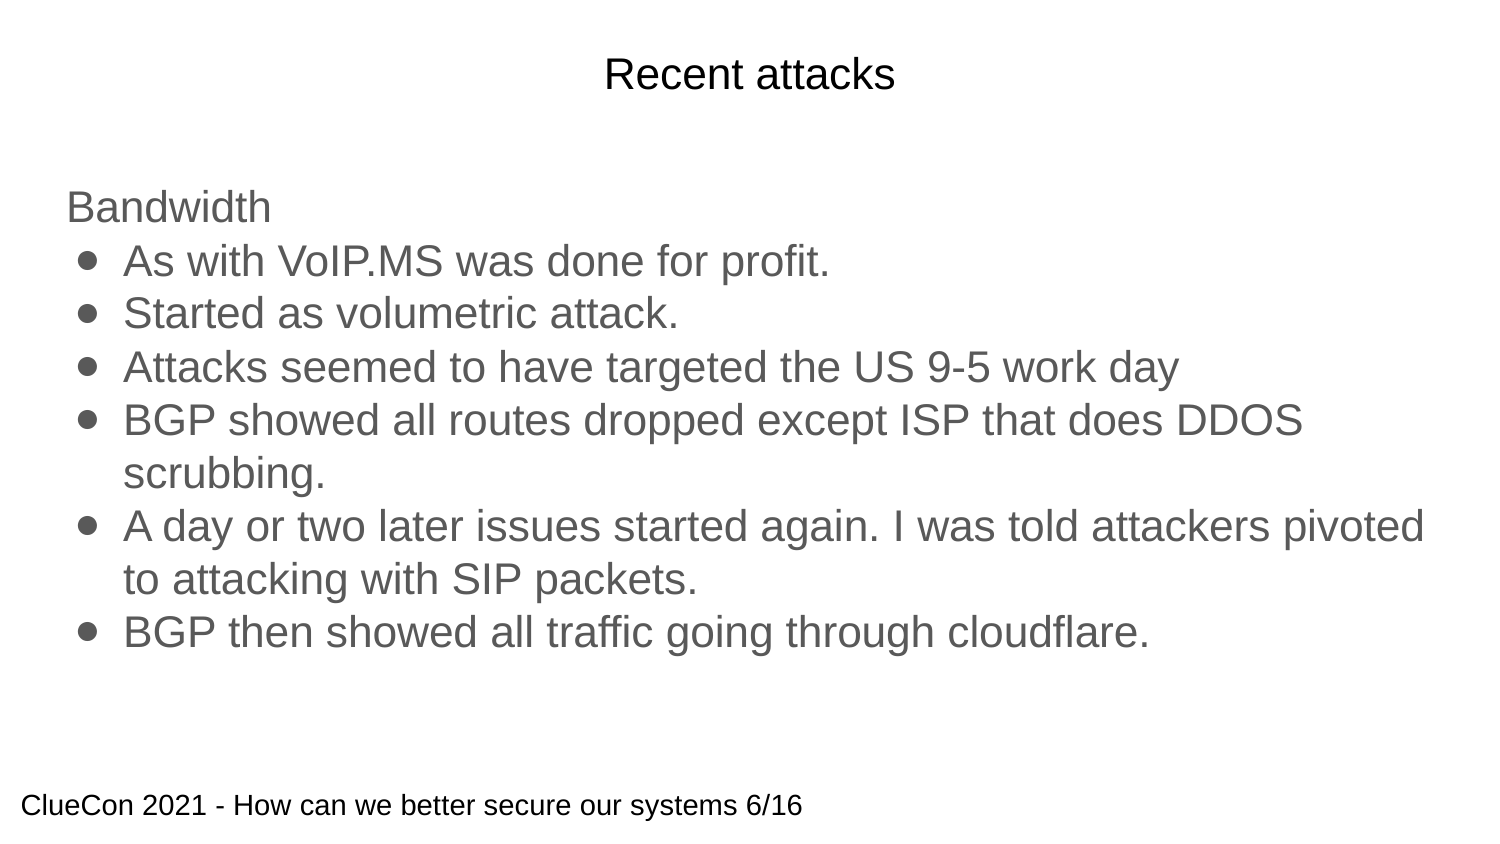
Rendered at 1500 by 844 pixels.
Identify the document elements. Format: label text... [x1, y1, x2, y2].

text_box ClueCon 2021 - How can we better secure our systems 6/16 [5, 771, 1472, 837]
title Recent attacks [51, 29, 1449, 114]
subtitle Bandwidth As with VoIP.MS was done for profit. Started as volumetric attack. Attacks seemed to have targeted the US 9-5 work day BGP showed all routes dropped except ISP that does DDOS scrubbing. A day or two later issues started again. I was told attackers pivoted to attacking with SIP packets. BGP then showed all traffic going through cloudflare. [51, 163, 1449, 673]
